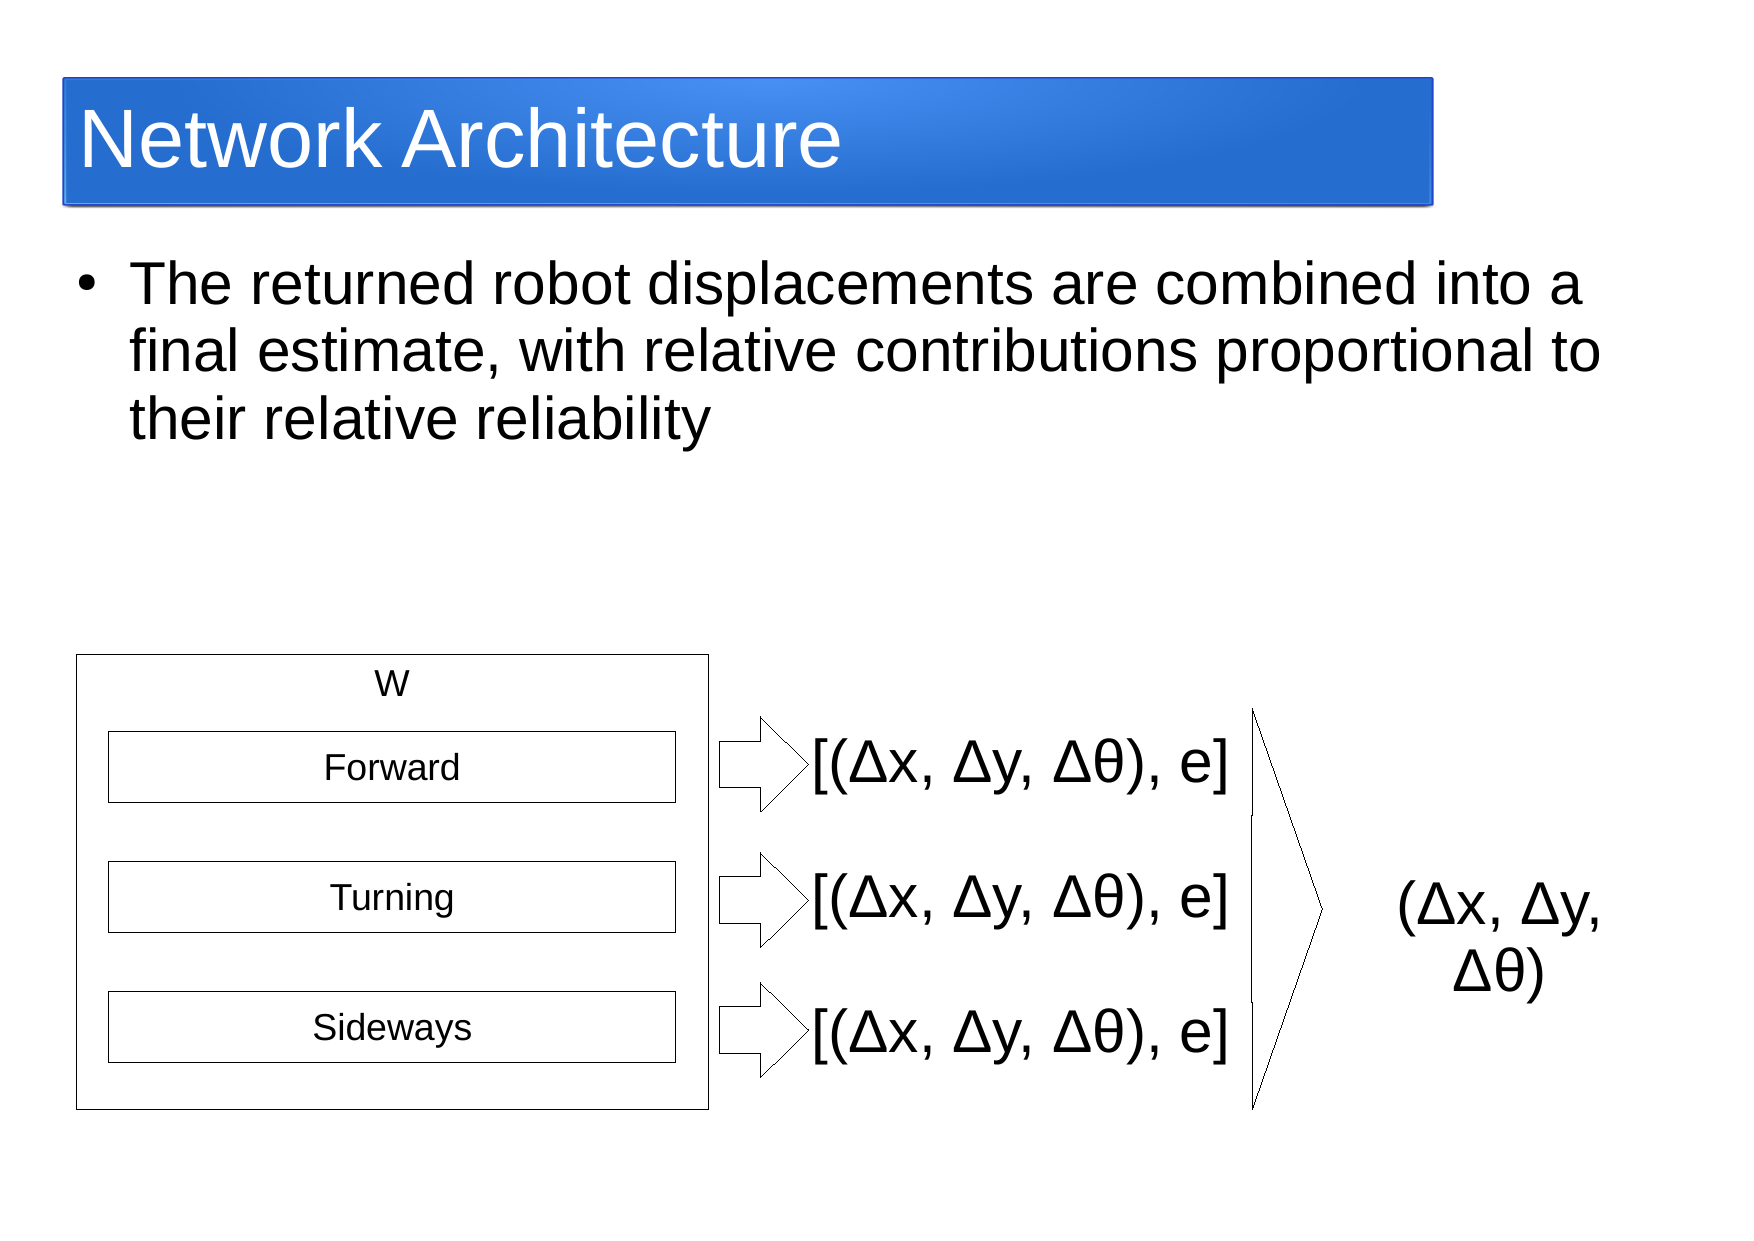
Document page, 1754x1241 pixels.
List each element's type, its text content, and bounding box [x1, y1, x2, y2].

text_box Turning [108, 861, 676, 933]
picture [58, 77, 1439, 209]
text_box [(Δx, Δy, Δθ), e] [(Δx, Δy, Δθ), e] [(Δx, Δy, Δθ), e] [790, 719, 1252, 1098]
text_box W [76, 654, 709, 1110]
title Network Architecture [78, 80, 1429, 198]
list The returned robot displacements are combined into a final estimate, with relative contributions proportional to their relative reliability [58, 249, 1696, 520]
text_box Sideways [108, 991, 676, 1063]
text_box Forward [108, 731, 676, 803]
text_box (Δx, Δy, Δθ) [1329, 861, 1671, 945]
